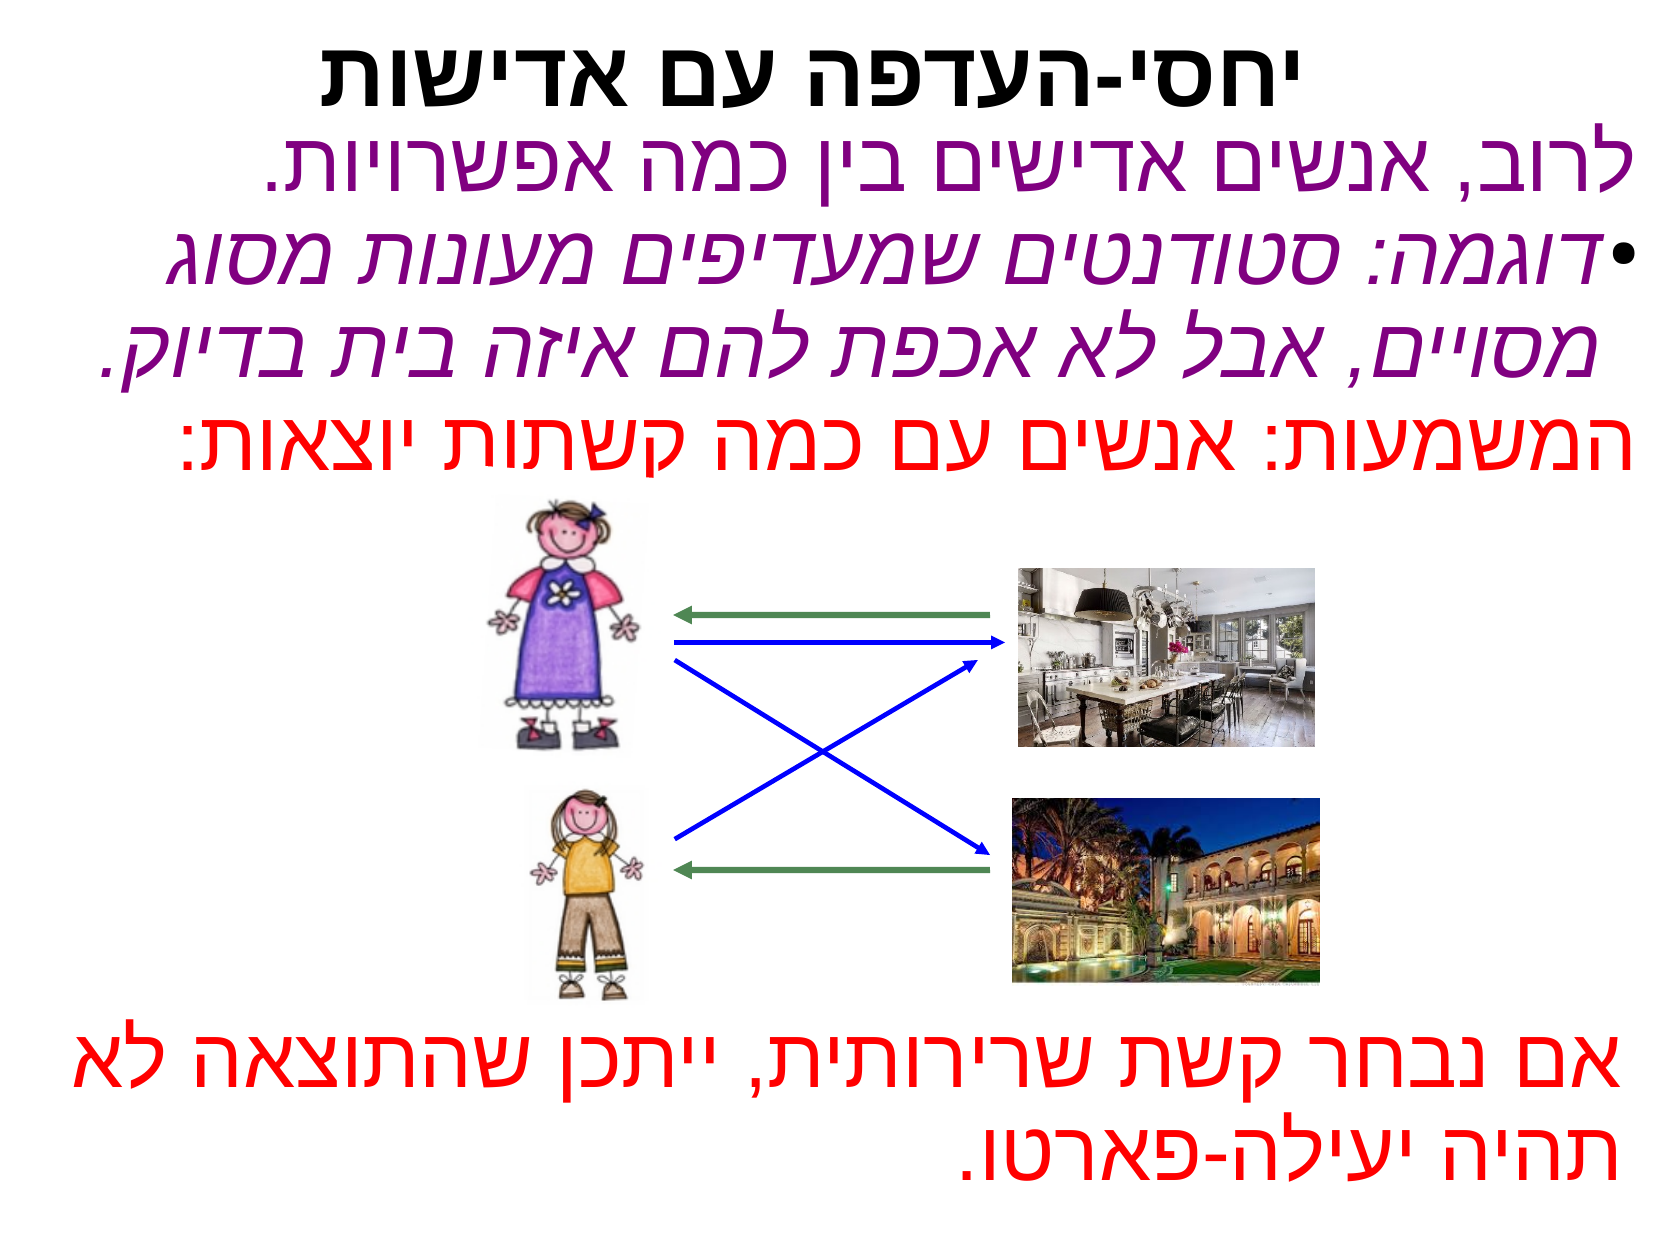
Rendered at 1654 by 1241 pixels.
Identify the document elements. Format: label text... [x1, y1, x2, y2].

picture [450, 465, 689, 1005]
title יחסי-העדפה עם אדישות [97, 0, 1531, 109]
picture [1012, 798, 1320, 986]
text_box אם נבחר קשת שרירותית, ייתכן שהתוצאה לא תהיה יעילה-פארטו. [0, 1005, 1639, 1227]
text_box לרוב, אנשים אדישים בין כמה אפשרויות. דוגמה: סטודנטים שמעדיפים מעונות מסוג מסויים, אבל לא אכפת להם איזה בית בדיוק. המשמעות: אנשים עם כמה קשתות יוצאות: [0, 109, 1654, 497]
picture [1018, 568, 1315, 747]
